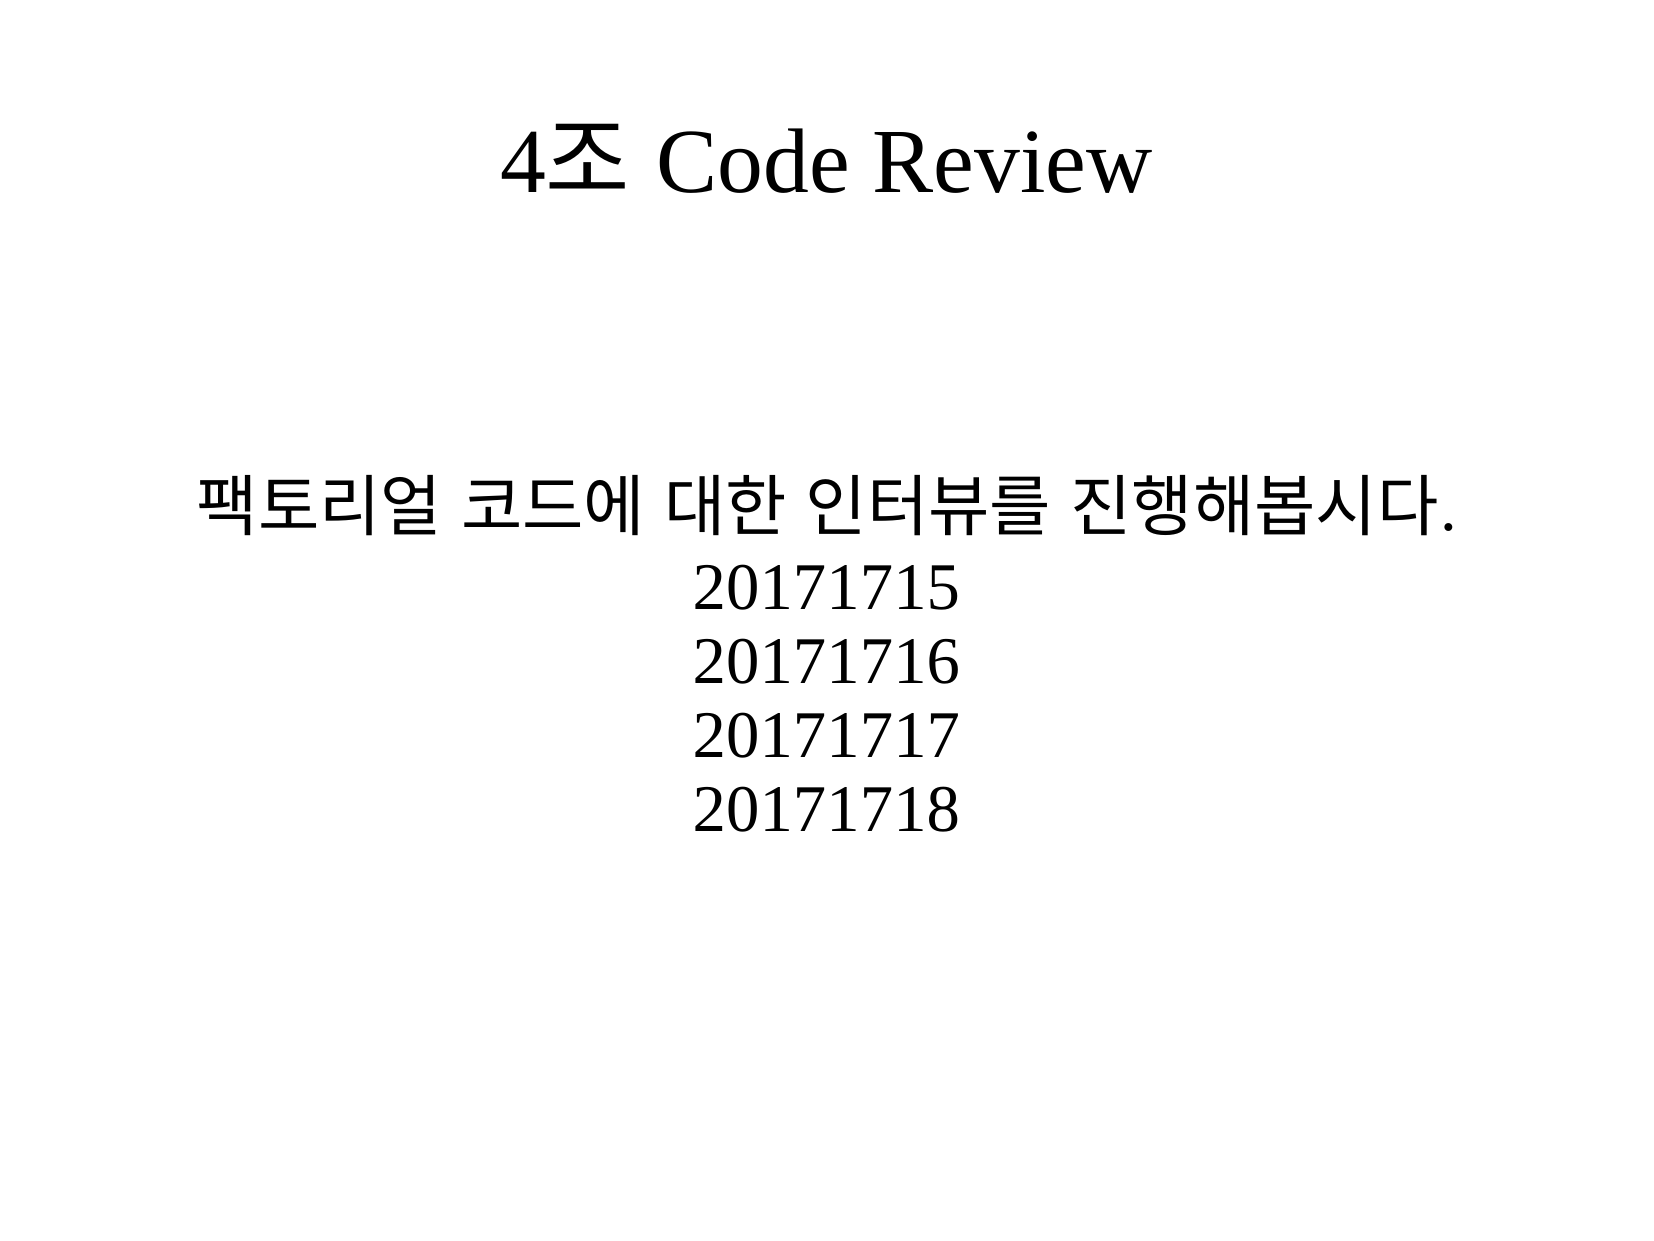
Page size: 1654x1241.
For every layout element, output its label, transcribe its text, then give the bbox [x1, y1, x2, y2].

title 4조 Code Review [82, 49, 1571, 257]
subtitle 팩토리얼 코드에 대한 인터뷰를 진행해봅시다. 20171715 20171716 20171717 20171718 [82, 290, 1571, 1010]
